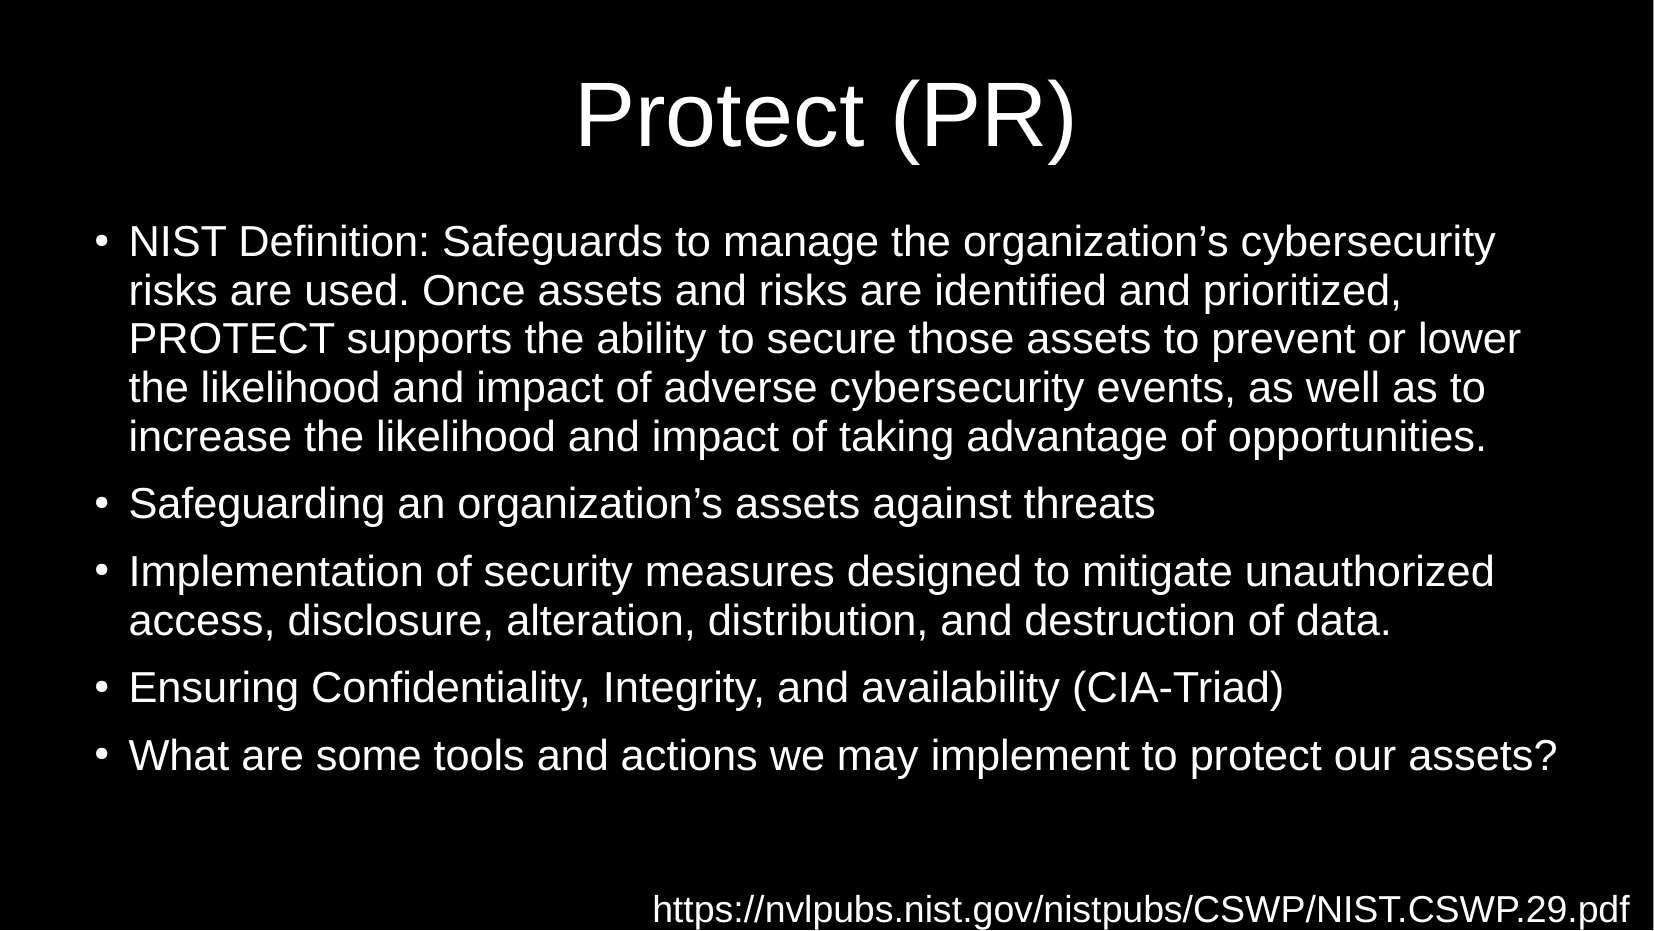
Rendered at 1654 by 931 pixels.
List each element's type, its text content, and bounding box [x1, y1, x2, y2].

title Protect (PR) [82, 37, 1571, 193]
list NIST Definition: Safeguards to manage the organization’s cybersecurity risks are used. Once assets and risks are identified and prioritized, PROTECT supports the ability to secure those assets to prevent or lower the likelihood and impact of adverse cybersecurity events, as well as to increase the likelihood and impact of taking advantage of opportunities. Safeguarding an organization’s assets against threats Implementation of security measures designed to mitigate unauthorized access, disclosure, alteration, distribution, and destruction of data. Ensuring Confidentiality, Integrity, and availability (CIA-Triad) What are some tools and actions we may implement to protect our assets? [82, 217, 1571, 863]
text_box https://nvlpubs.nist.gov/nistpubs/CSWP/NIST.CSWP.29.pdf [637, 880, 1654, 931]
